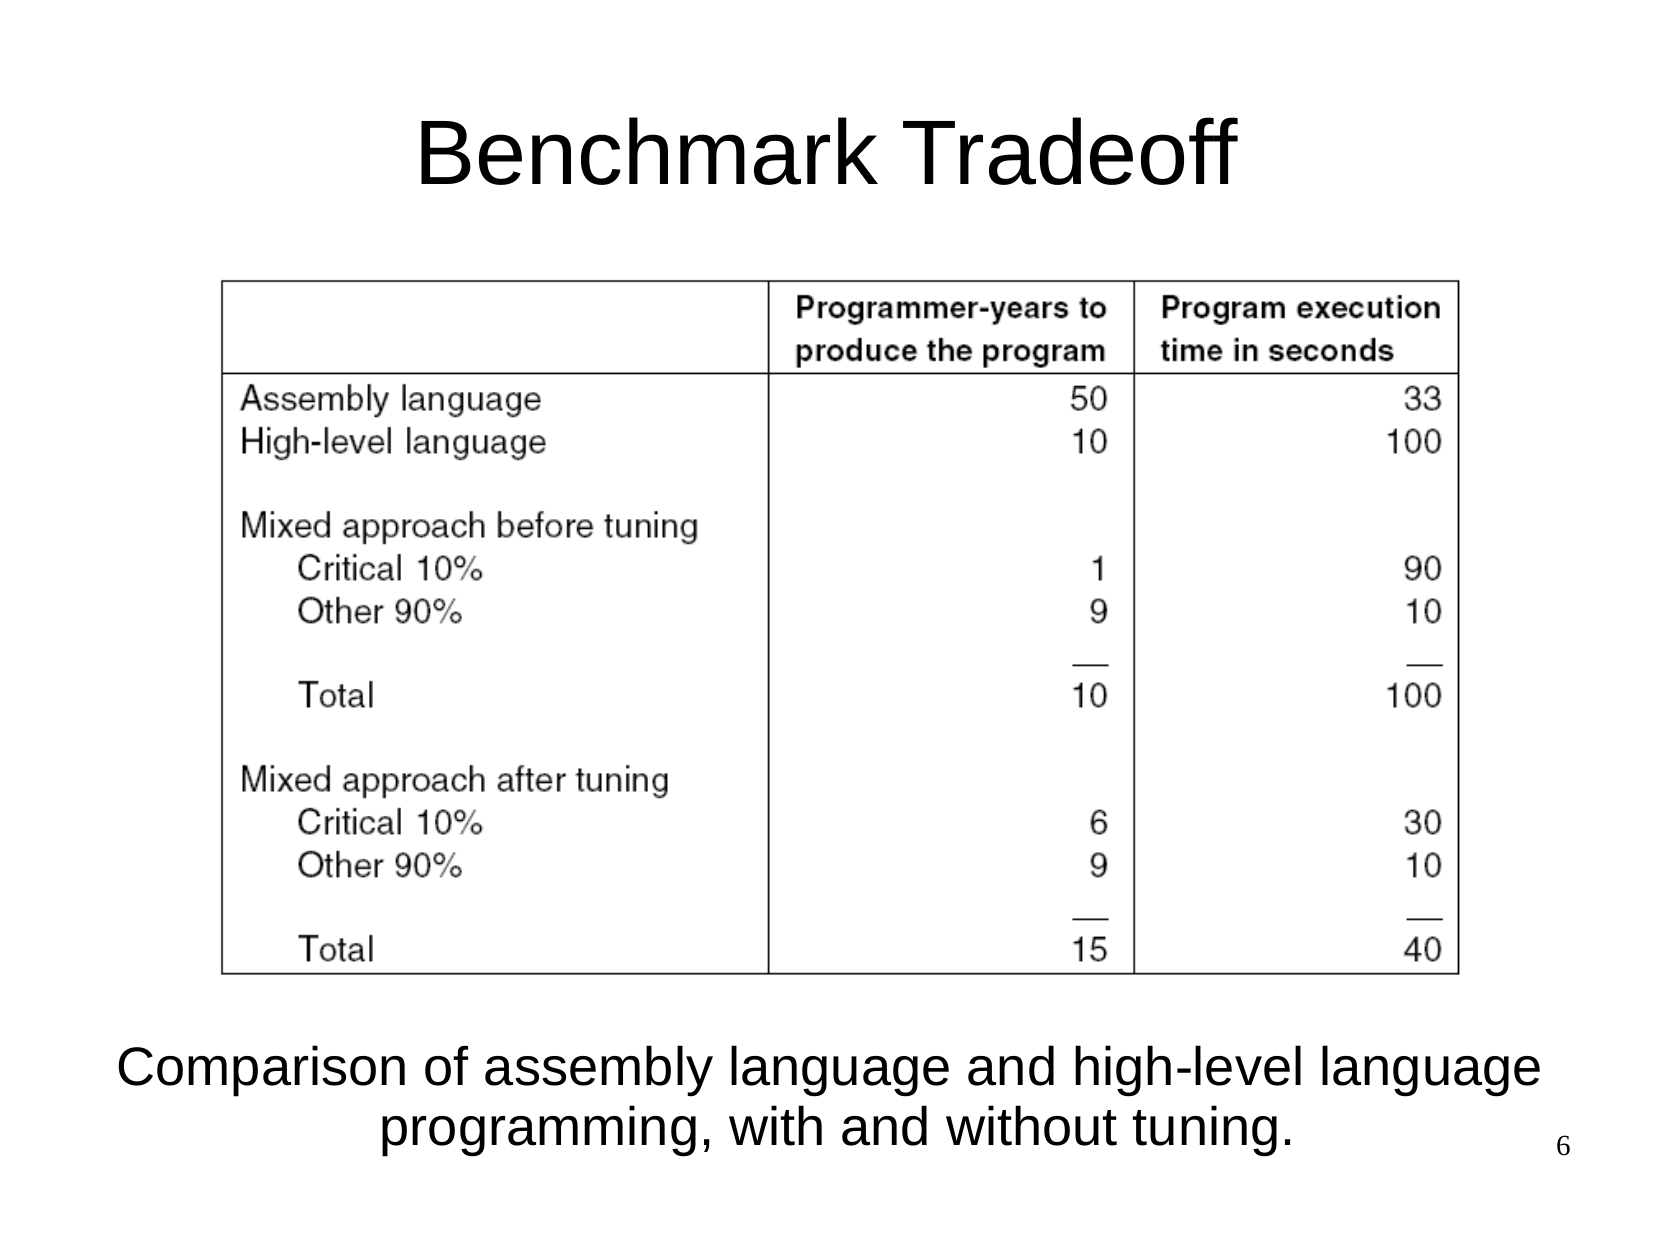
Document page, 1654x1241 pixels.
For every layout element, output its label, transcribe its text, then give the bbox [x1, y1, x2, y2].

picture [210, 269, 1486, 998]
text_box Comparison of assembly language and high-level language programming, with and without tuning. [101, 1028, 1576, 1165]
title Benchmark Tradeoff [82, 49, 1571, 257]
